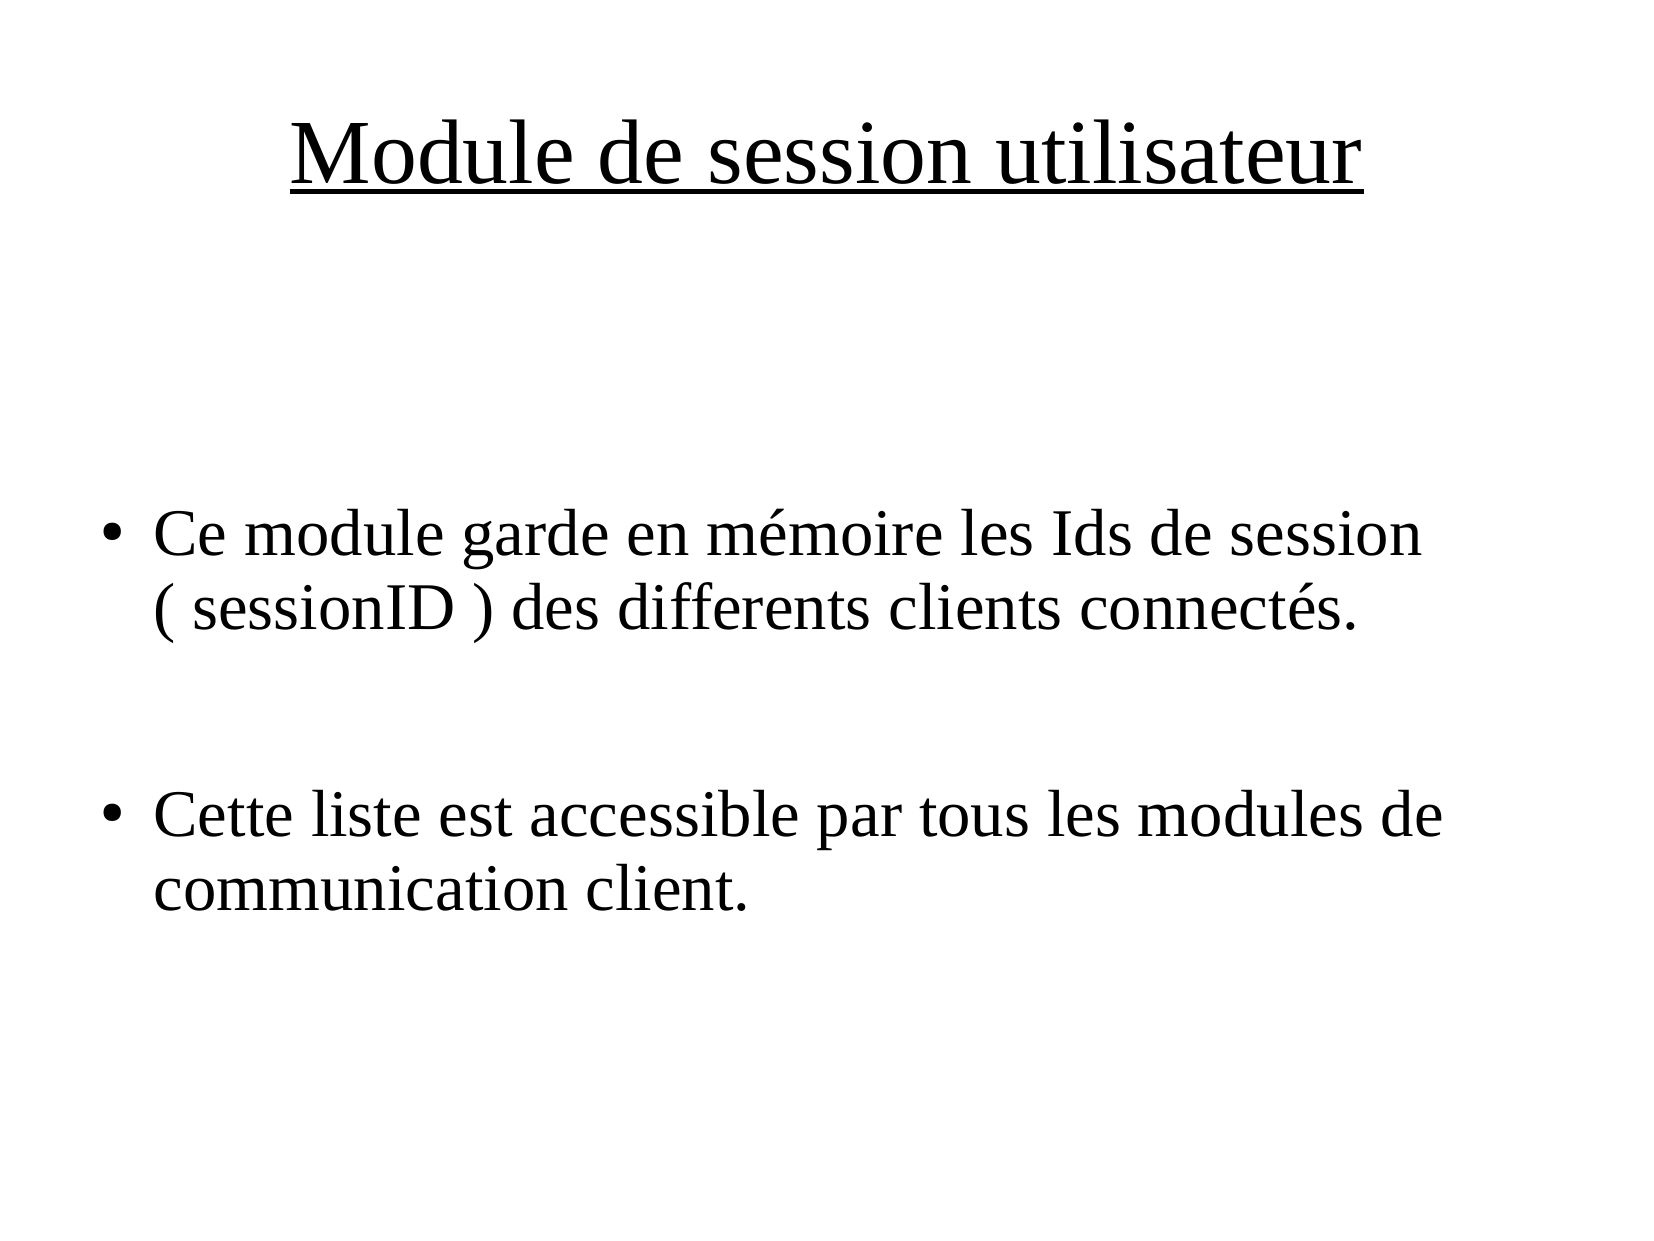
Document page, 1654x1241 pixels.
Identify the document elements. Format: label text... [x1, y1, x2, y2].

list Ce module garde en mémoire les Ids de session ( sessionID ) des differents clients connectés. Cette liste est accessible par tous les modules de communication client. [82, 496, 1571, 1216]
title Module de session utilisateur [82, 49, 1571, 257]
